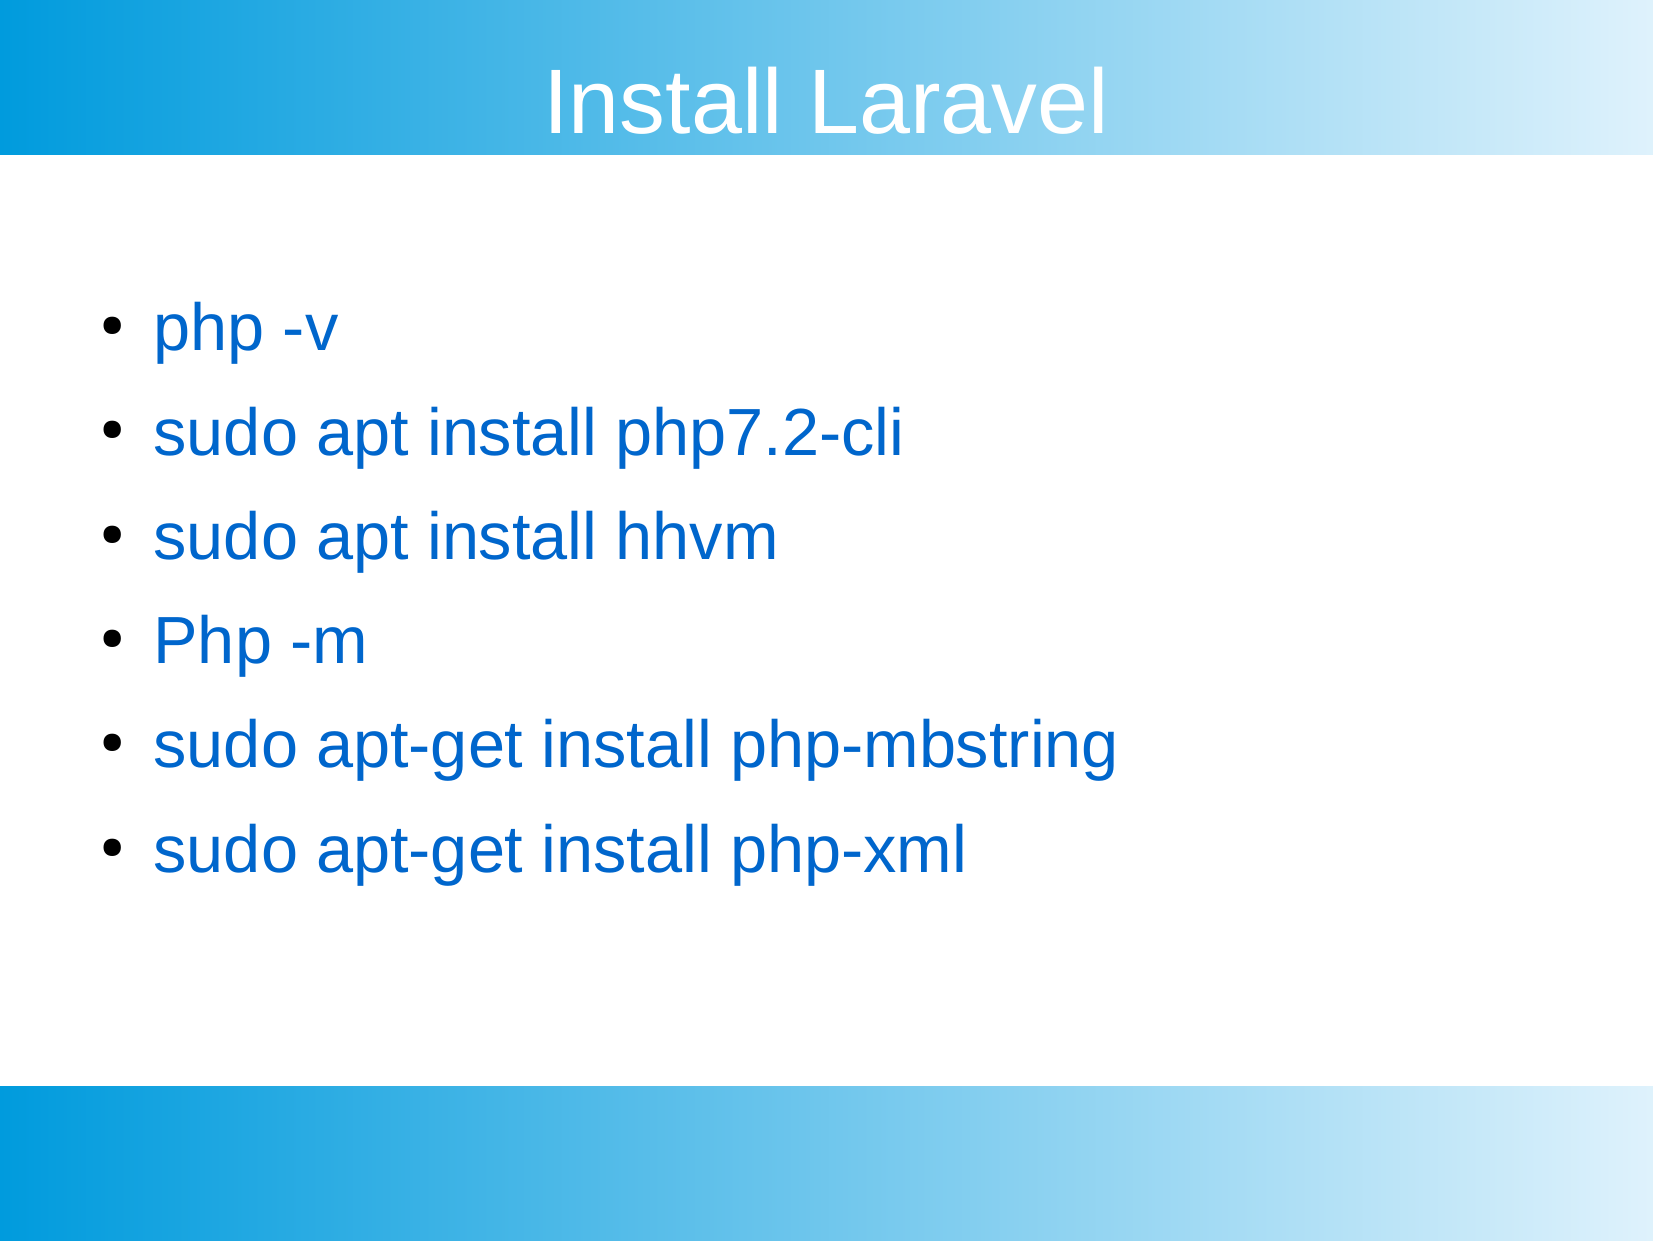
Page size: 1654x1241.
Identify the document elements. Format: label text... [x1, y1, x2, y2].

title Install Laravel [82, 49, 1571, 155]
list php -v sudo apt install php7.2-cli sudo apt install hhvm Php -m sudo apt-get install php-mbstring sudo apt-get install php-xml [82, 290, 1571, 1010]
